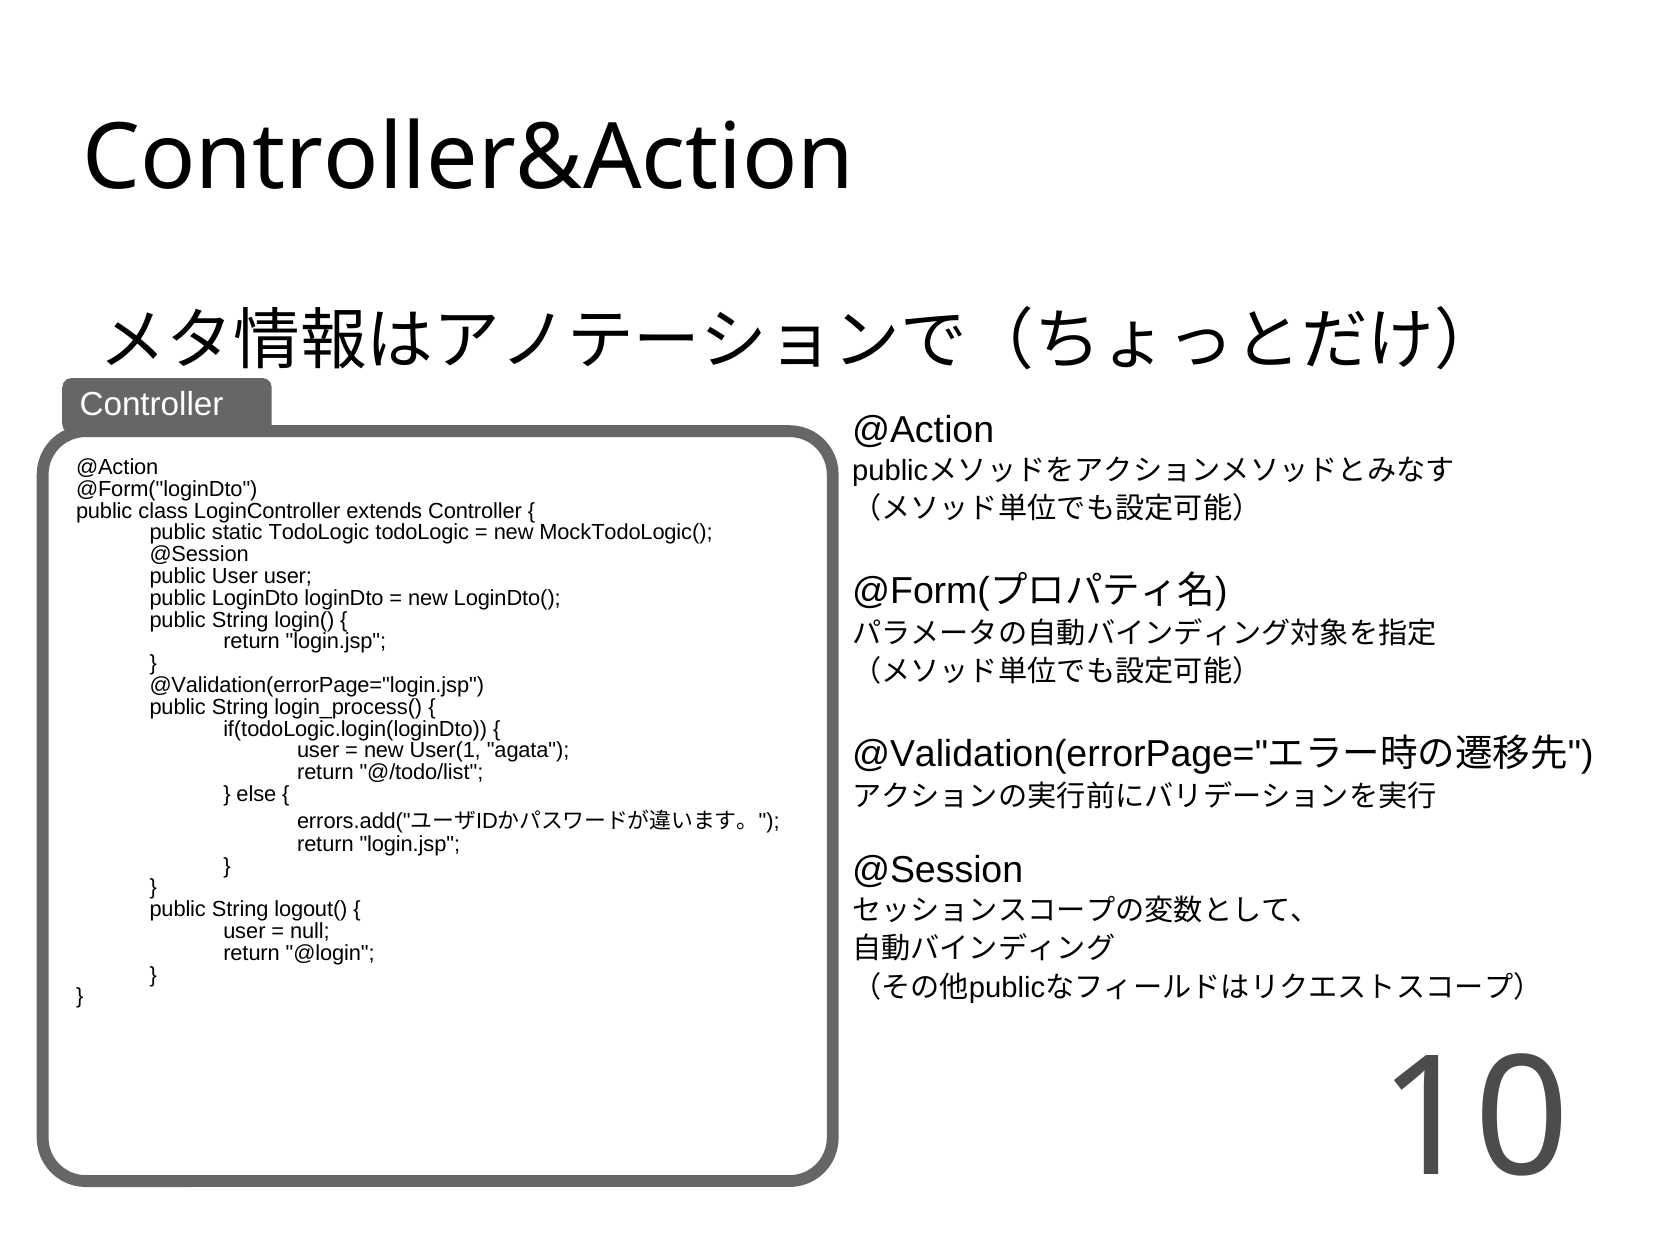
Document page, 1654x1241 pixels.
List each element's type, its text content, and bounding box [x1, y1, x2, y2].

title Controller&Action [82, 48, 1571, 258]
text_box Controller [62, 378, 272, 434]
text_box @Action @Form("loginDto") public class LoginController extends Controller { public static TodoLogic todoLogic = new MockTodoLogic(); @Session public User user; public LoginDto loginDto = new LoginDto(); public String login() { return "login.jsp"; } @Validation(errorPage="login.jsp") public String login_process() { if(todoLogic.login(loginDto)) { user = new User(1, "agata"); return "@/todo/list"; } else { errors.add("ユーザIDかパスワードが違います。"); return "login.jsp"; } } public String logout() { user = null; return "@login"; } } [42, 431, 833, 1182]
text_box @Action publicメソッドをアクションメソッドとみなす （メソッド単位でも設定可能） @Form(プロパティ名) パラメータの自動バインディング対象を指定 （メソッド単位でも設定可能） @Validation(errorPage="エラー時の遷移先") アクションの実行前にバリデーションを実行 @Session セッションスコープの変数として、 自動バインディング （その他publicなフィールドはリクエストスコープ） [837, 404, 1607, 1013]
list メタ情報はアノテーションで（ちょっとだけ） [82, 290, 1571, 1094]
